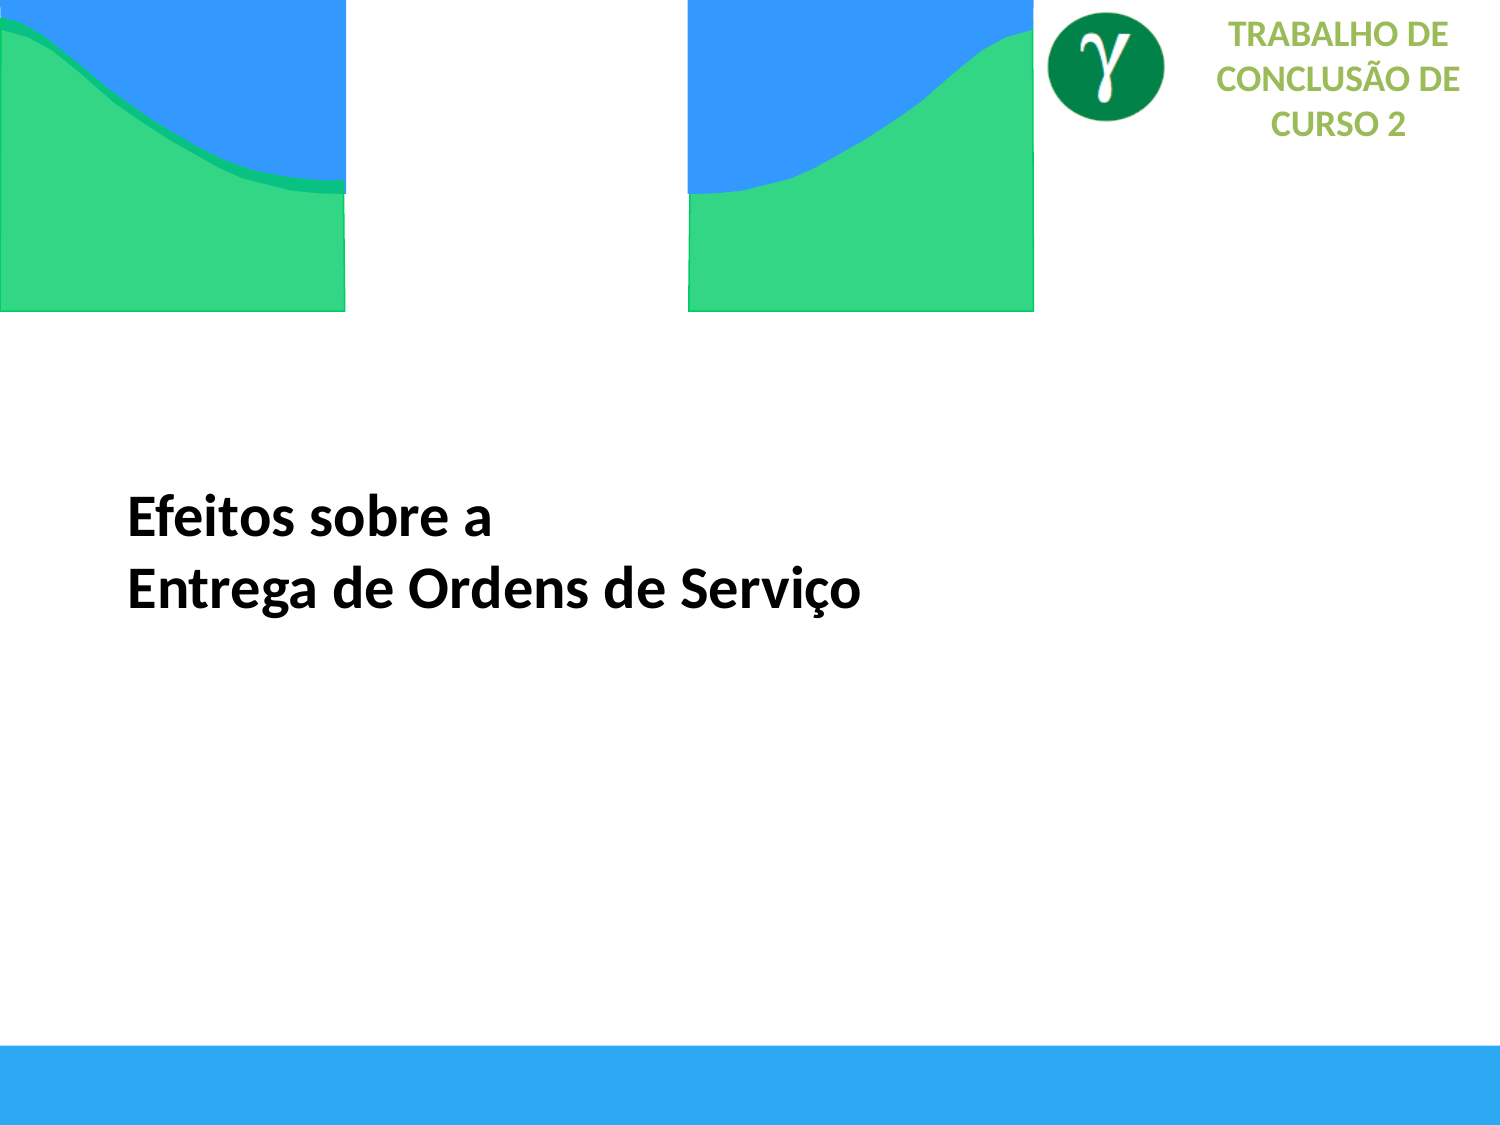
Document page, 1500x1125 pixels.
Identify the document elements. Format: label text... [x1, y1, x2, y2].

picture [1033, 0, 1178, 130]
text_box [688, 0, 1034, 312]
text_box TRABALHO DE CONCLUSÃO DE CURSO 2 [1177, 1, 1500, 197]
text_box Efeitos sobre a Entrega de Ordens de Serviço [112, 467, 1388, 629]
text_box [0, 1045, 1500, 1125]
text_box [0, 0, 346, 312]
